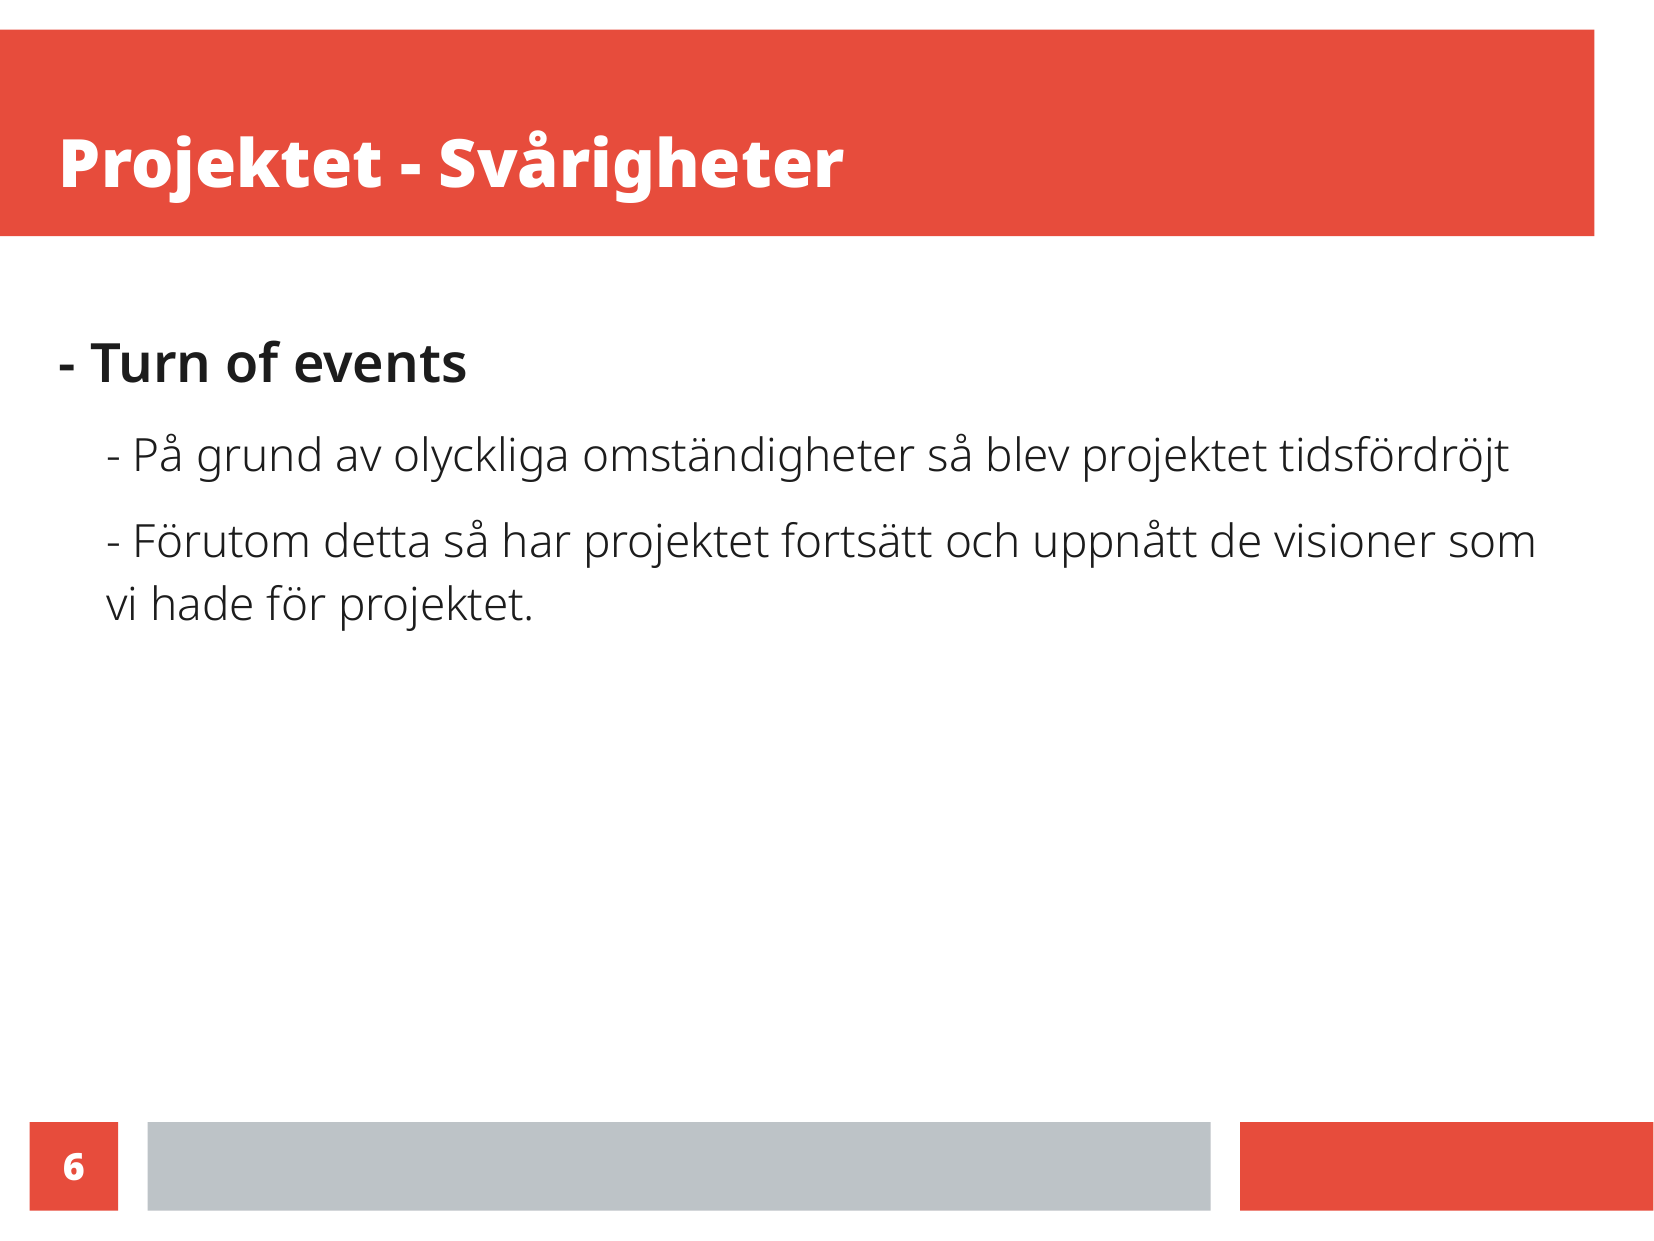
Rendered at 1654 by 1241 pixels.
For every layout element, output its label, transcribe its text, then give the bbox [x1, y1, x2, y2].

list - Turn of events - På grund av olyckliga omständigheter så blev projektet tidsfördröjt - Förutom detta så har projektet fortsätt och uppnått de visioner som vi hade för projektet. [59, 324, 1565, 1093]
title Projektet - Svårigheter [59, 59, 1595, 207]
